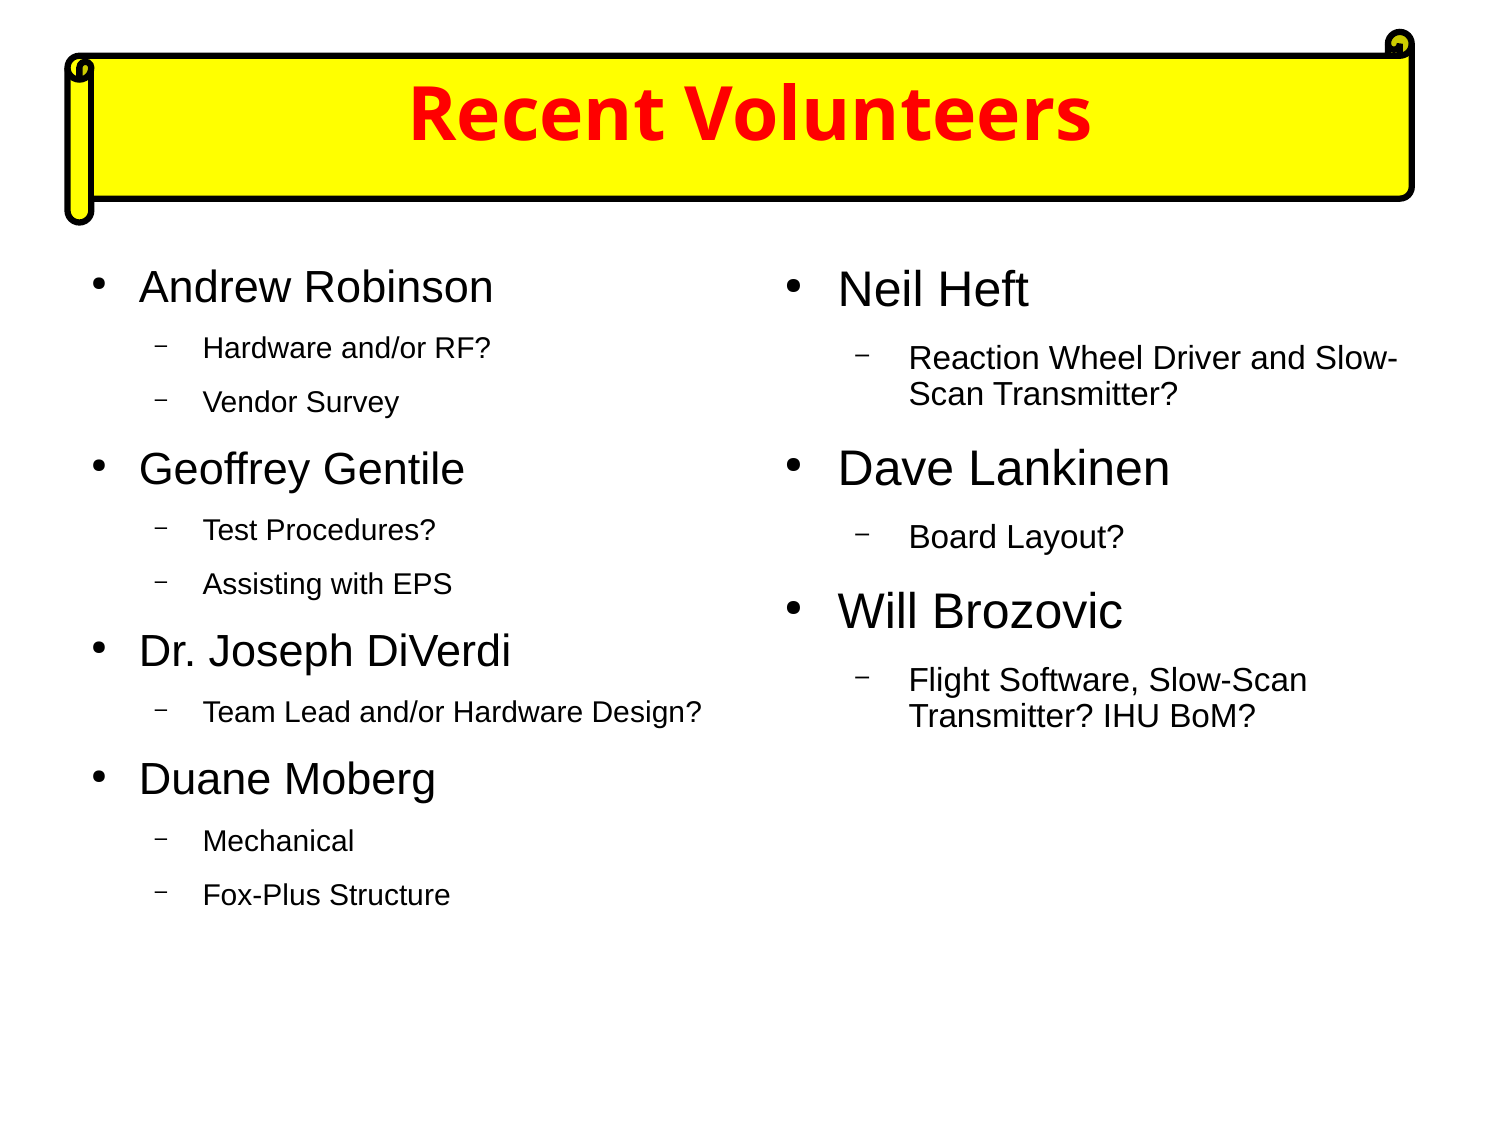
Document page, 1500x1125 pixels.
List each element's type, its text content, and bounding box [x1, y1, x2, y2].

list Neil Heft Reaction Wheel Driver and Slow-Scan Transmitter? Dave Lankinen Board Layout? Will Brozovic Flight Software, Slow-Scan Transmitter? IHU BoM? [766, 263, 1426, 916]
text_box [67, 164, 1412, 223]
text_box Recent Volunteers [0, 58, 1500, 164]
list Andrew Robinson Hardware and/or RF? Vendor Survey Geoffrey Gentile Test Procedures? Assisting with EPS Dr. Joseph DiVerdi Team Lead and/or Hardware Design? Duane Moberg Mechanical Fox-Plus Structure [75, 263, 734, 916]
text_box [72, 31, 1412, 58]
